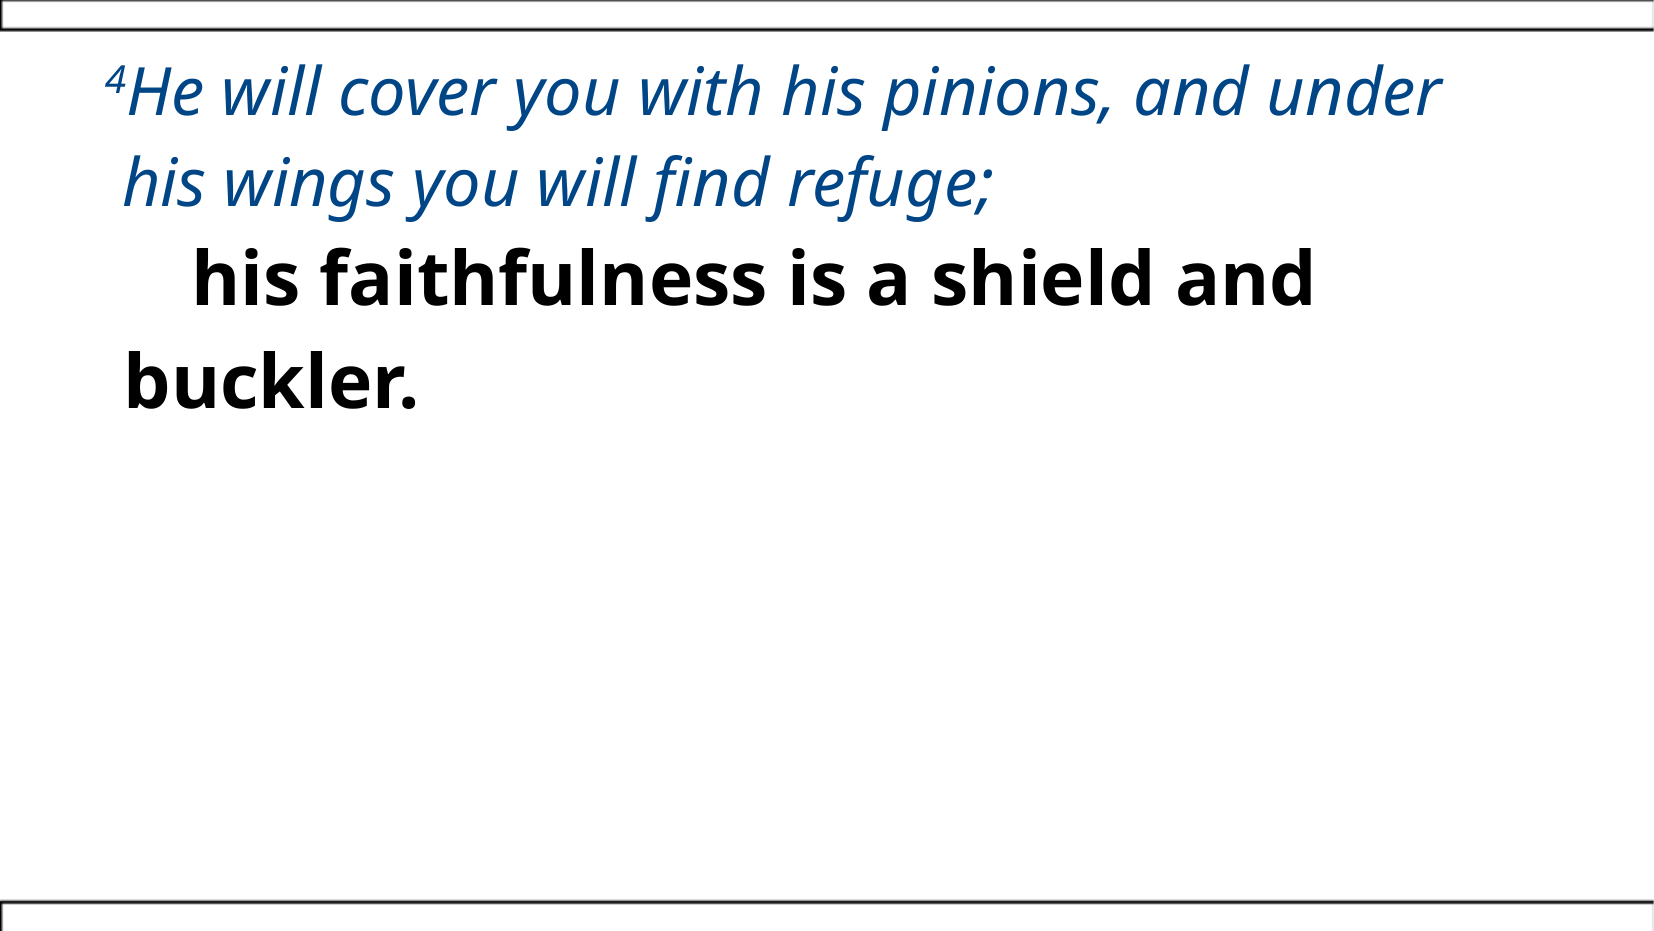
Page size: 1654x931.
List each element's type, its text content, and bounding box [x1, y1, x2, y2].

picture [0, 0, 1654, 931]
text_box 4He will cover you with his pinions, and under his wings you will find refuge; his faithfulness is a shield and buckler. [90, 36, 1561, 337]
